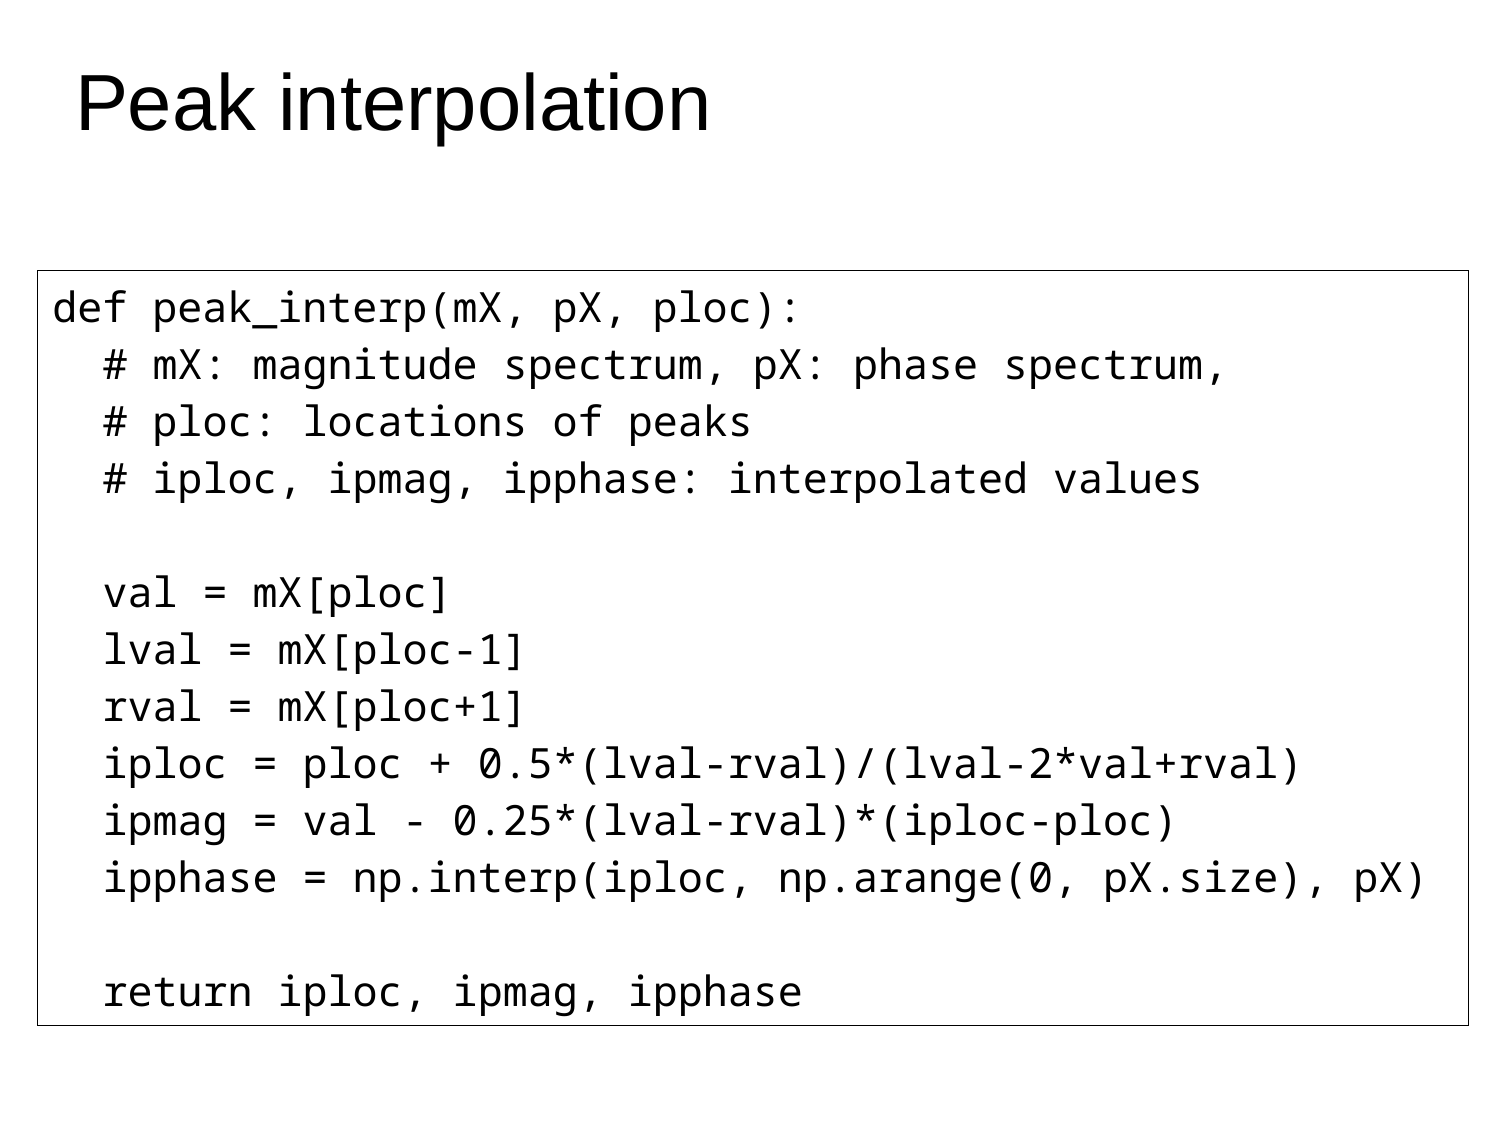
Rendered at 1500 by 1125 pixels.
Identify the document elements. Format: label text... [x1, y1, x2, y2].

title Peak interpolation [75, 9, 1425, 198]
text_box def peak_interp(mX, pX, ploc): # mX: magnitude spectrum, pX: phase spectrum, # ploc: locations of peaks # iploc, ipmag, ipphase: interpolated values val = mX[ploc] lval = mX[ploc-1] rval = mX[ploc+1] iploc = ploc + 0.5*(lval-rval)/(lval-2*val+rval) ipmag = val - 0.25*(lval-rval)*(iploc-ploc) ipphase = np.interp(iploc, np.arange(0, pX.size), pX) return iploc, ipmag, ipphase [37, 270, 1469, 828]
